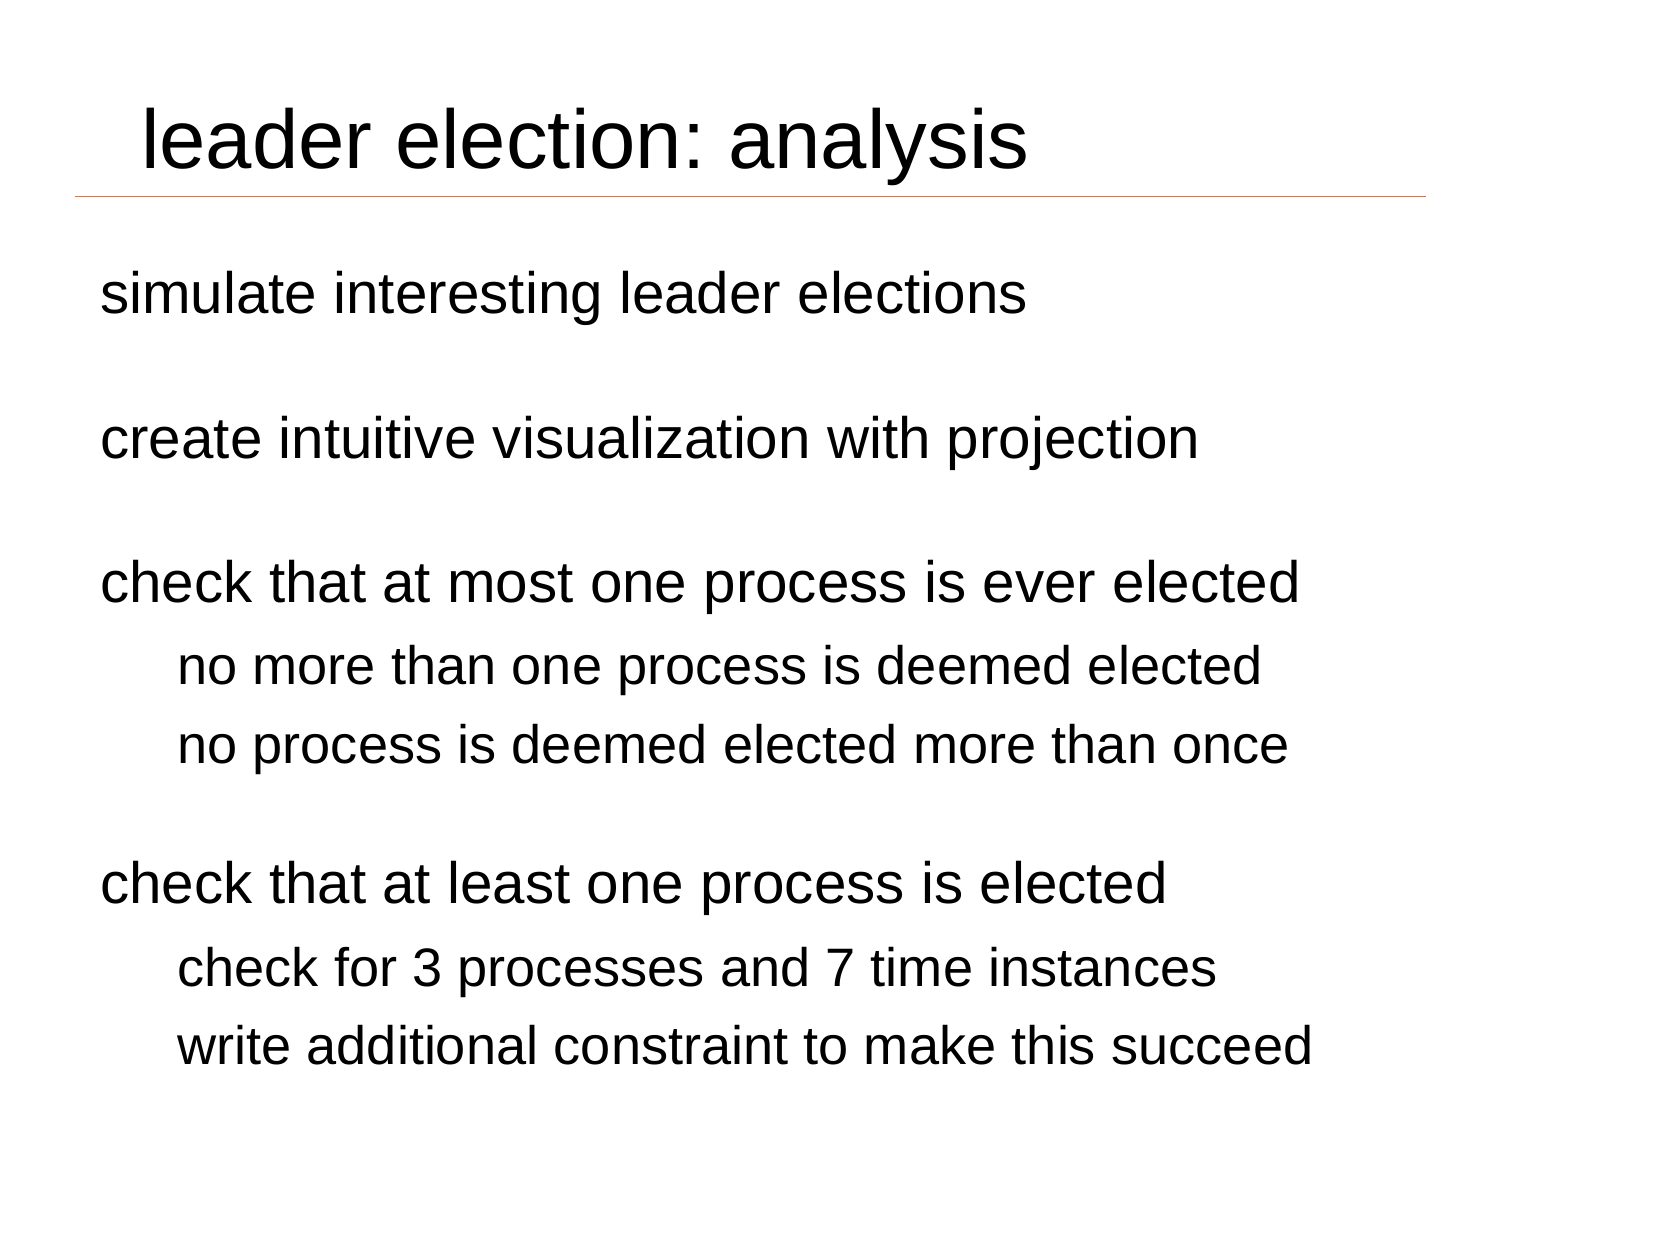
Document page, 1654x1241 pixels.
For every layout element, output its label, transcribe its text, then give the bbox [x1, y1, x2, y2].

list simulate interesting leader elections create intuitive visualization with projection check that at most one process is ever elected no more than one process is deemed elected no process is deemed elected more than once check that at least one process is elected check for 3 processes and 7 time instances write additional constraint to make this succeed [82, 261, 1571, 1148]
title leader election: analysis [141, 86, 1604, 193]
